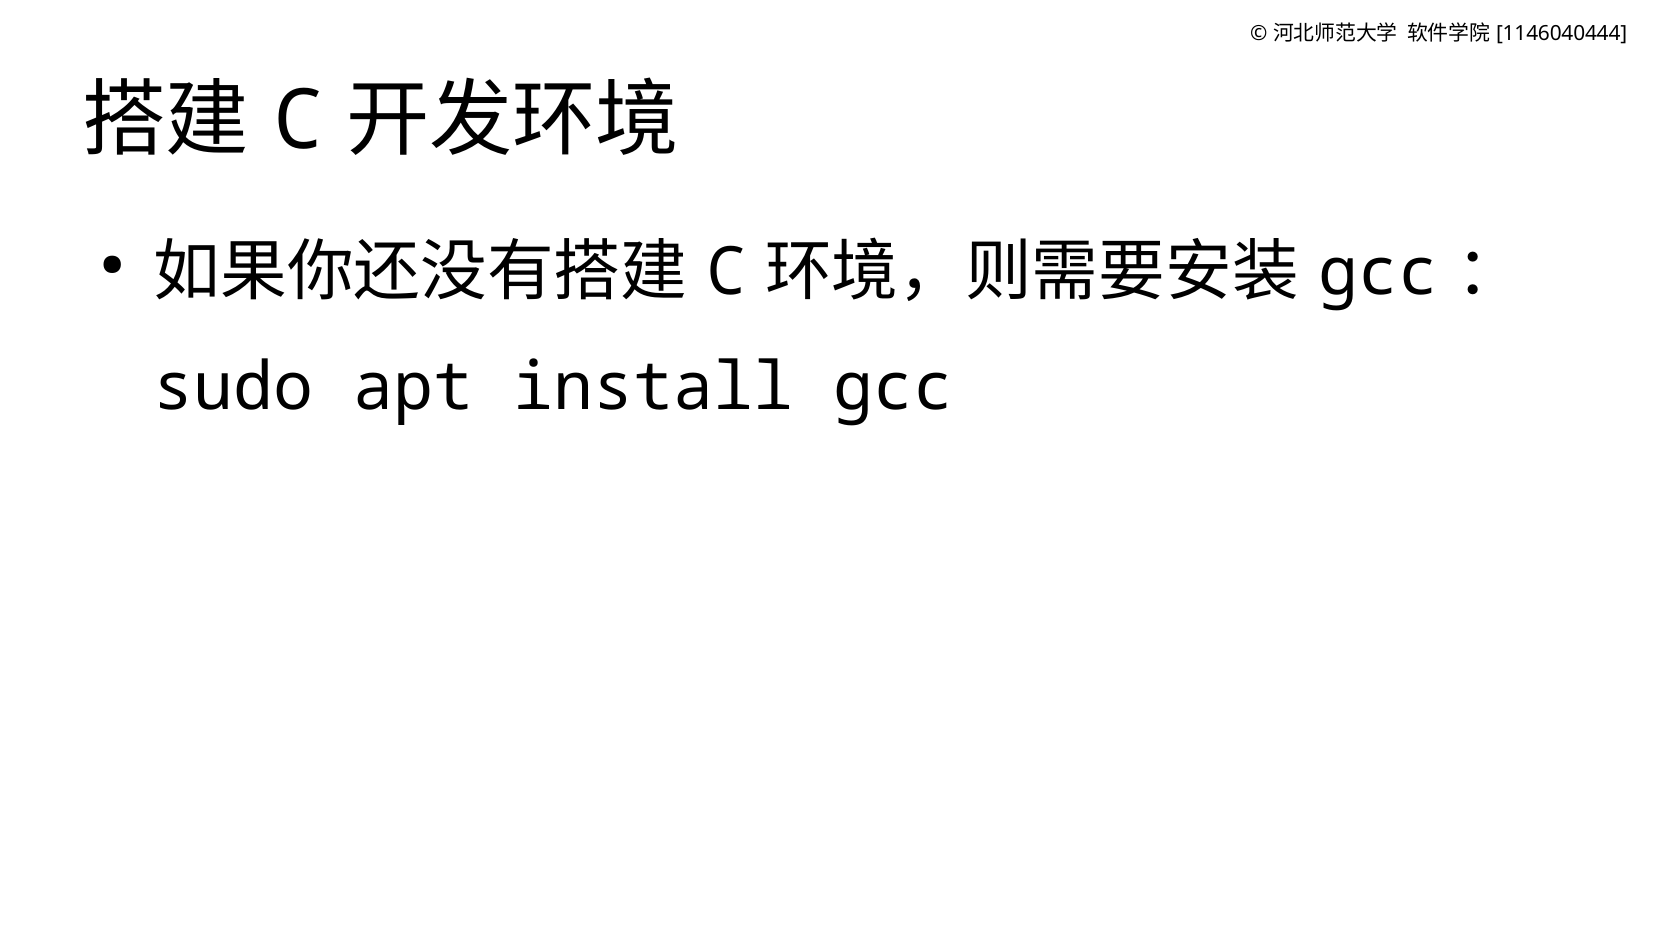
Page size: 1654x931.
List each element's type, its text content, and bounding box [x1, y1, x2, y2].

list 如果你还没有搭建C环境，则需要安装gcc： sudo apt install gcc [82, 217, 1571, 758]
title 搭建C开发环境 [82, 37, 1571, 189]
